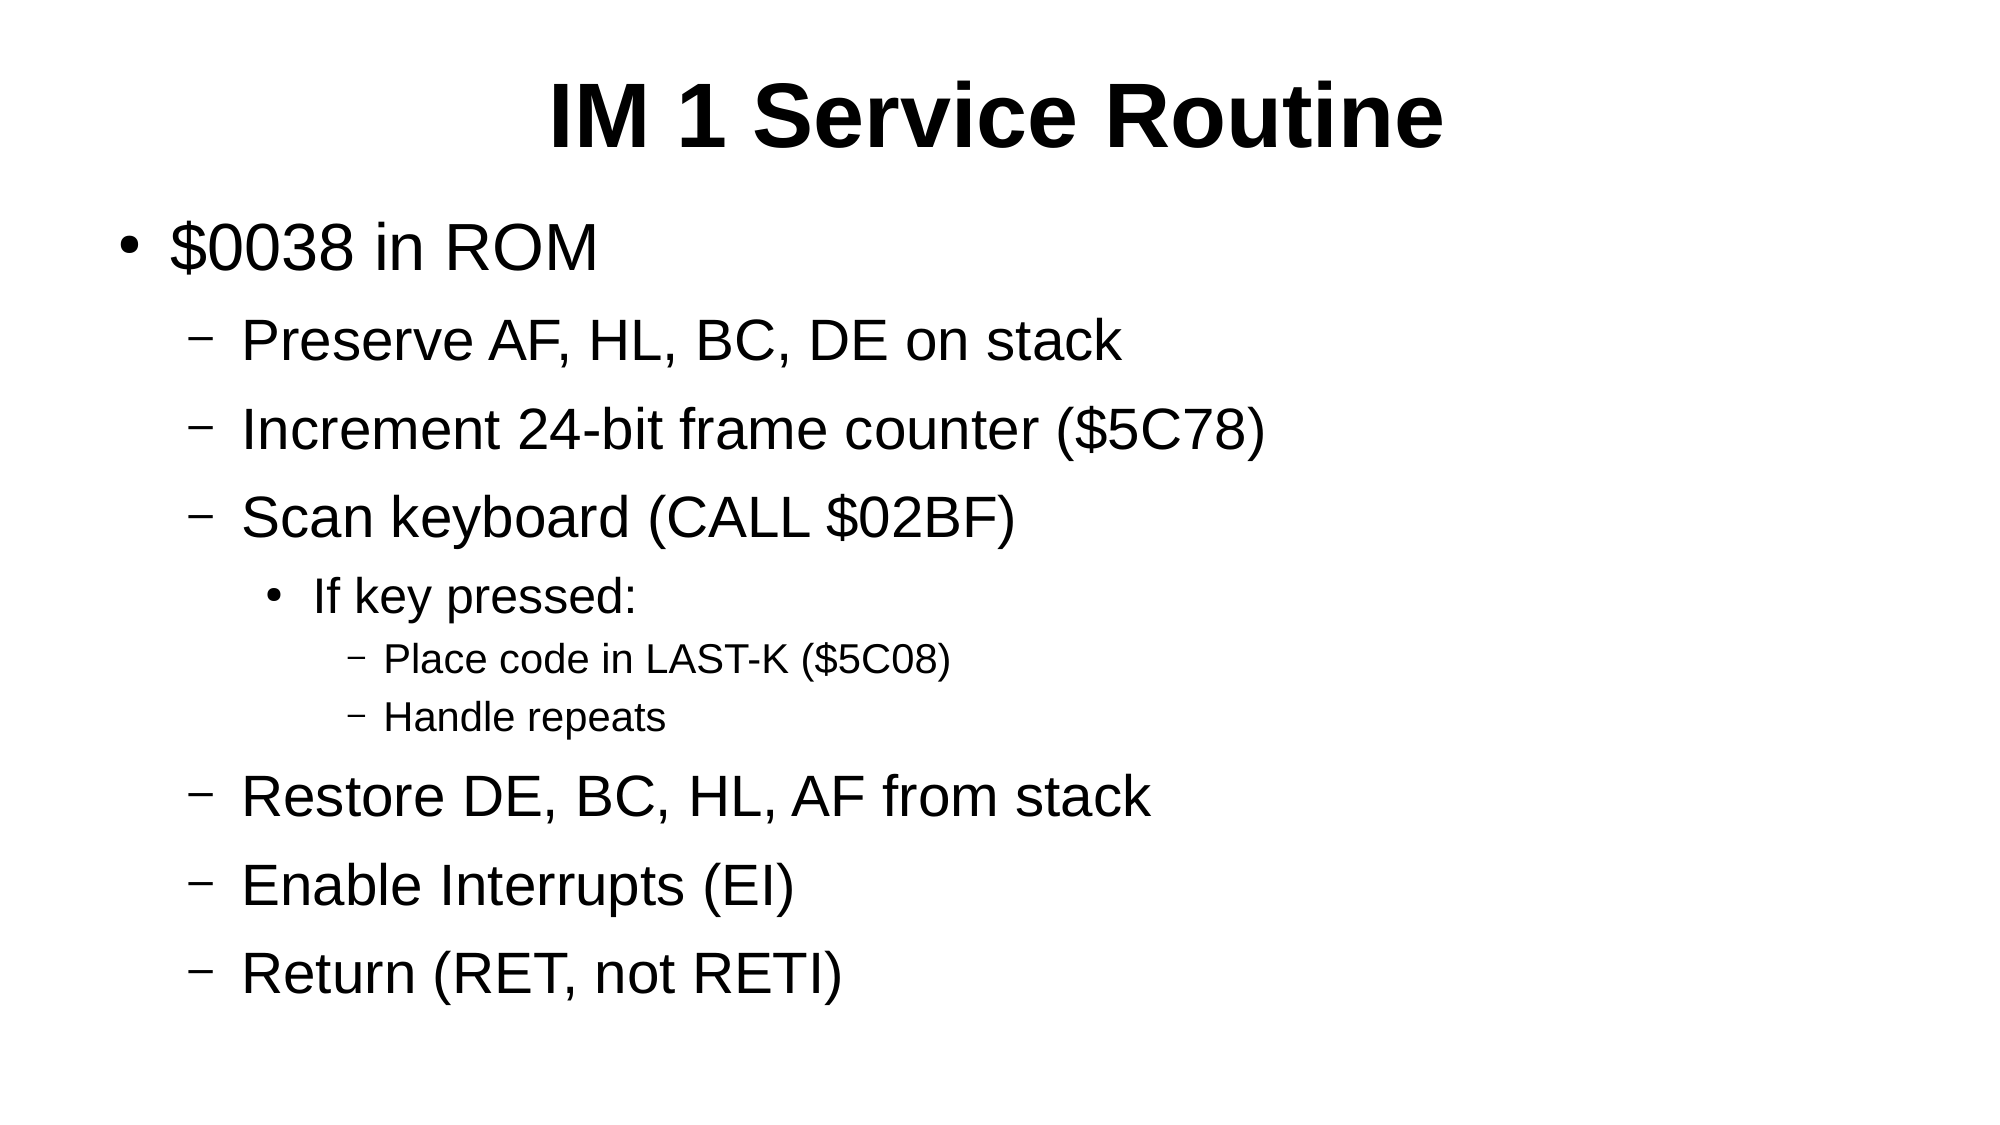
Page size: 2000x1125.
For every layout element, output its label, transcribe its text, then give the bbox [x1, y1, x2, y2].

title IM 1 Service Routine [90, 6, 1906, 225]
list $0038 in ROM Preserve AF, HL, BC, DE on stack Increment 24-bit frame counter ($5C78) Scan keyboard (CALL $02BF) If key pressed: Place code in LAST-K ($5C08) Handle repeats Restore DE, BC, HL, AF from stack Enable Interrupts (EI) Return (RET, not RETI) [99, 209, 1921, 1036]
